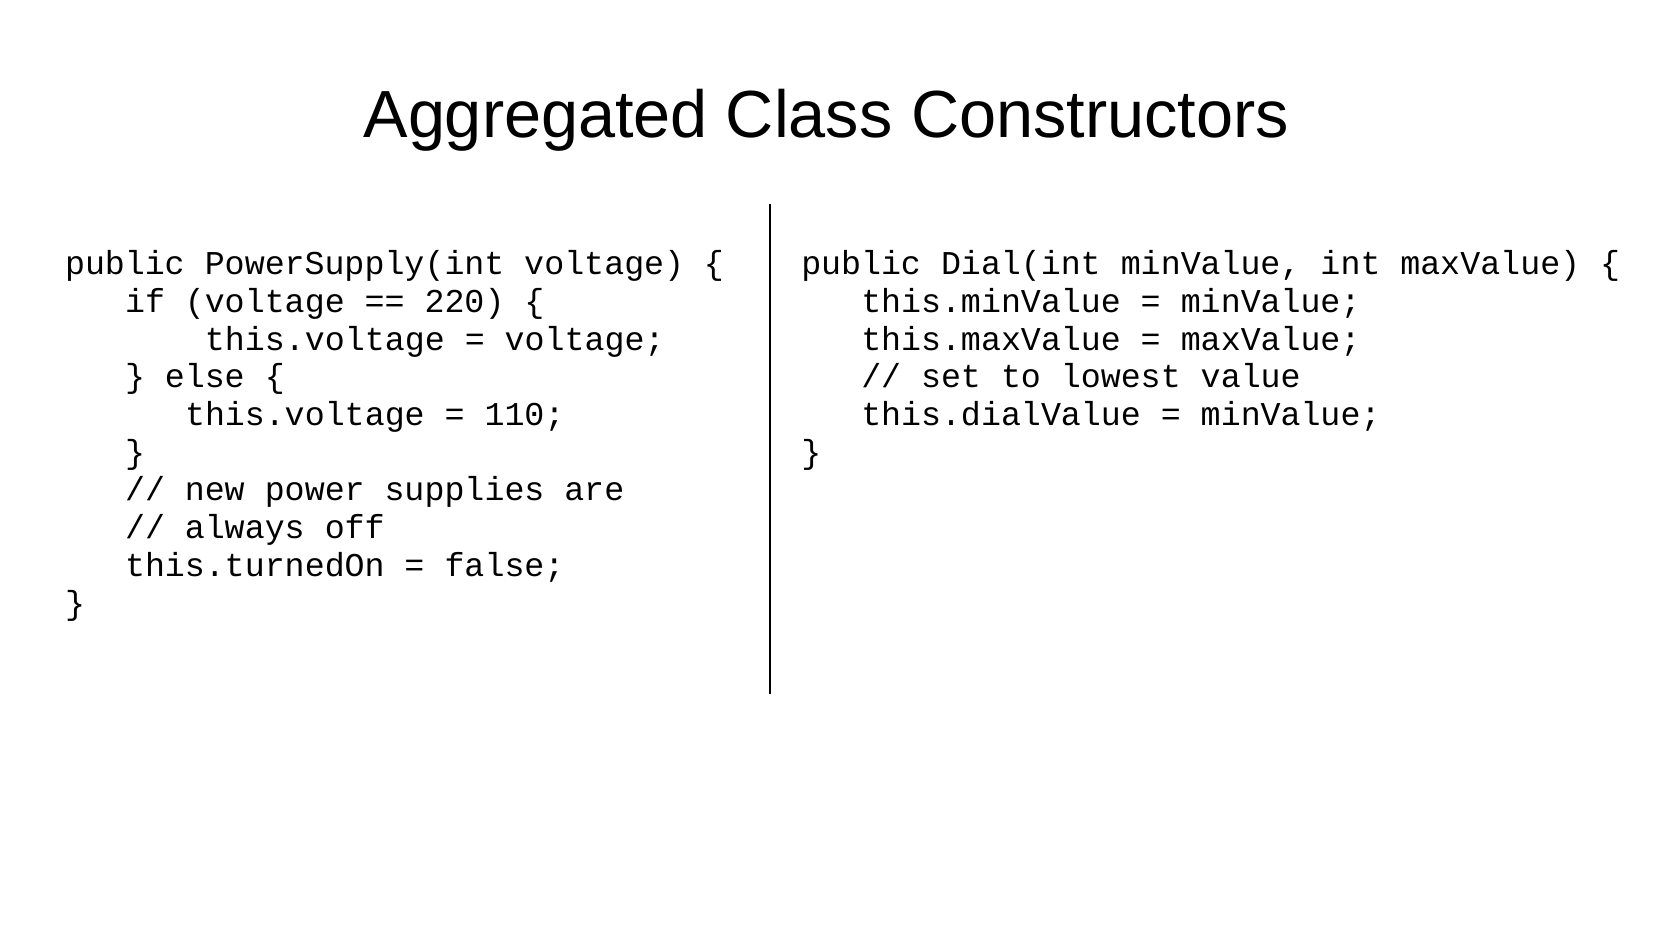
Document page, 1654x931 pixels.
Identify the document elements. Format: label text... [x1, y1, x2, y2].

text_box public Dial(int minValue, int maxValue) { this.minValue = minValue; this.maxValue = maxValue; // set to lowest value this.dialValue = minValue; } [786, 239, 1641, 499]
text_box public PowerSupply(int voltage) { if (voltage == 220) { this.voltage = voltage; } else { this.voltage = 110; } // new power supplies are // always off this.turnedOn = false; } [50, 239, 740, 708]
title Aggregated Class Constructors [82, 37, 1571, 193]
